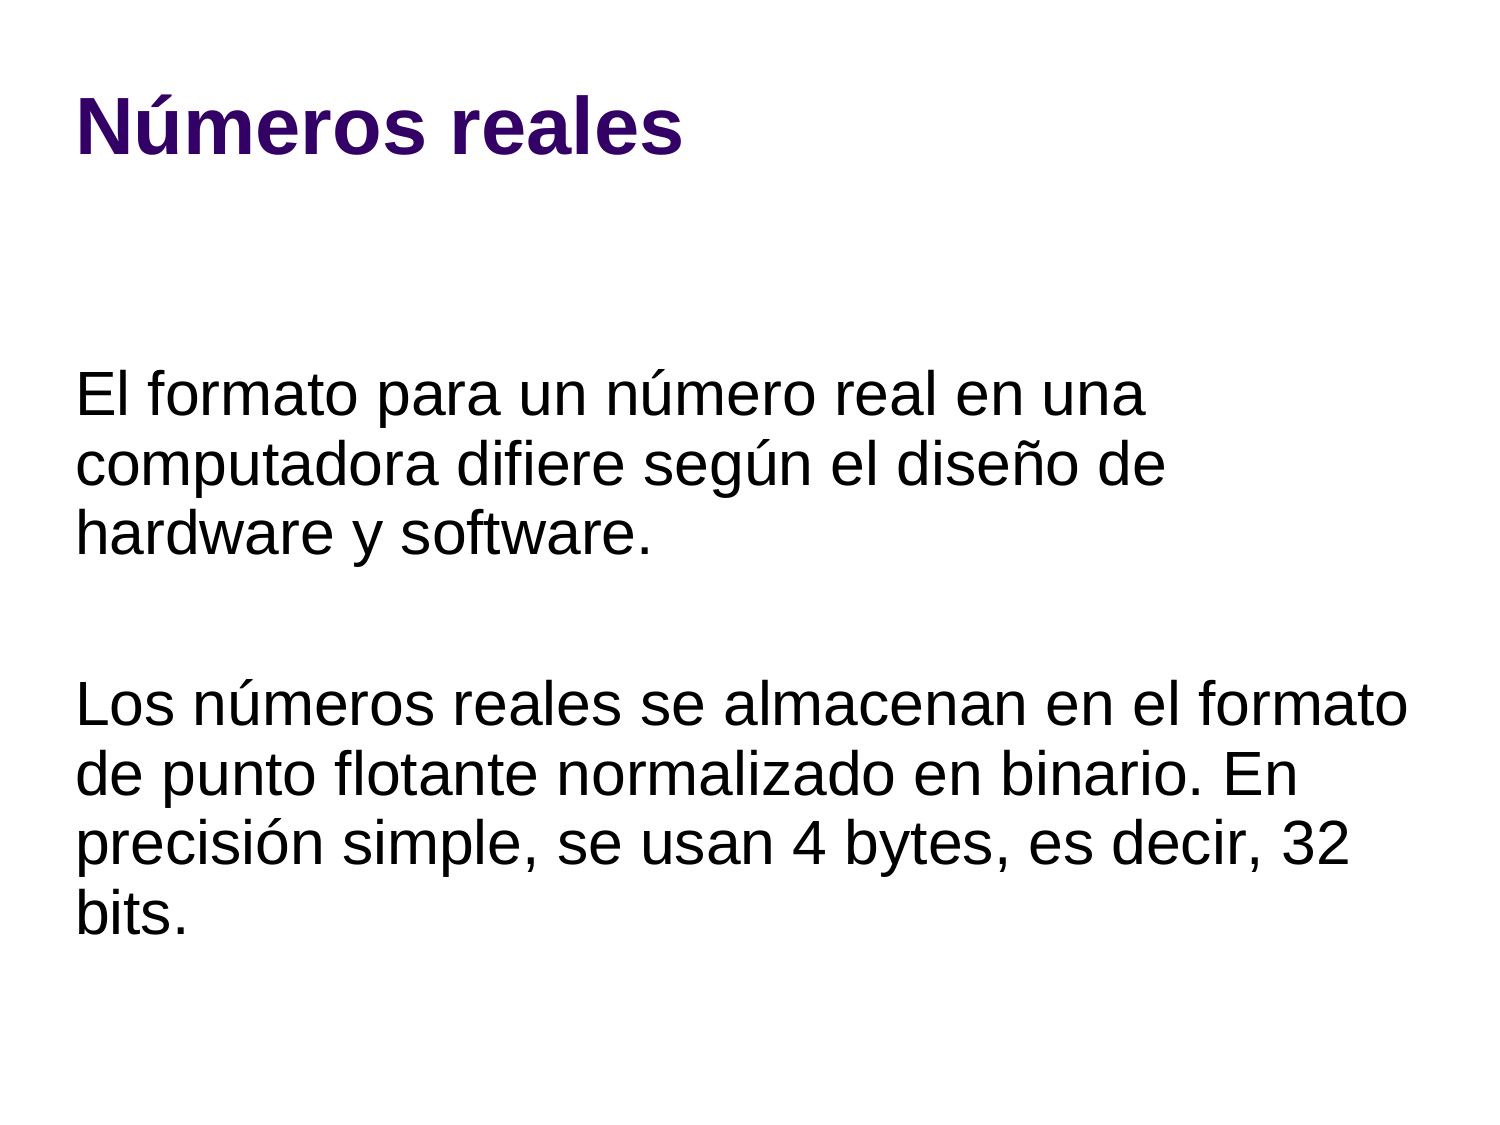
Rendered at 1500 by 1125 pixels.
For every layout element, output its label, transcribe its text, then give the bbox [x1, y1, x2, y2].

subtitle El formato para un número real en una computadora difiere según el diseño de hardware y software. Los números reales se almacenan en el formato de punto flotante normalizado en binario. En precisión simple, se usan 4 bytes, es decir, 32 bits. [75, 282, 1425, 1025]
title Números reales [74, 19, 1313, 233]
